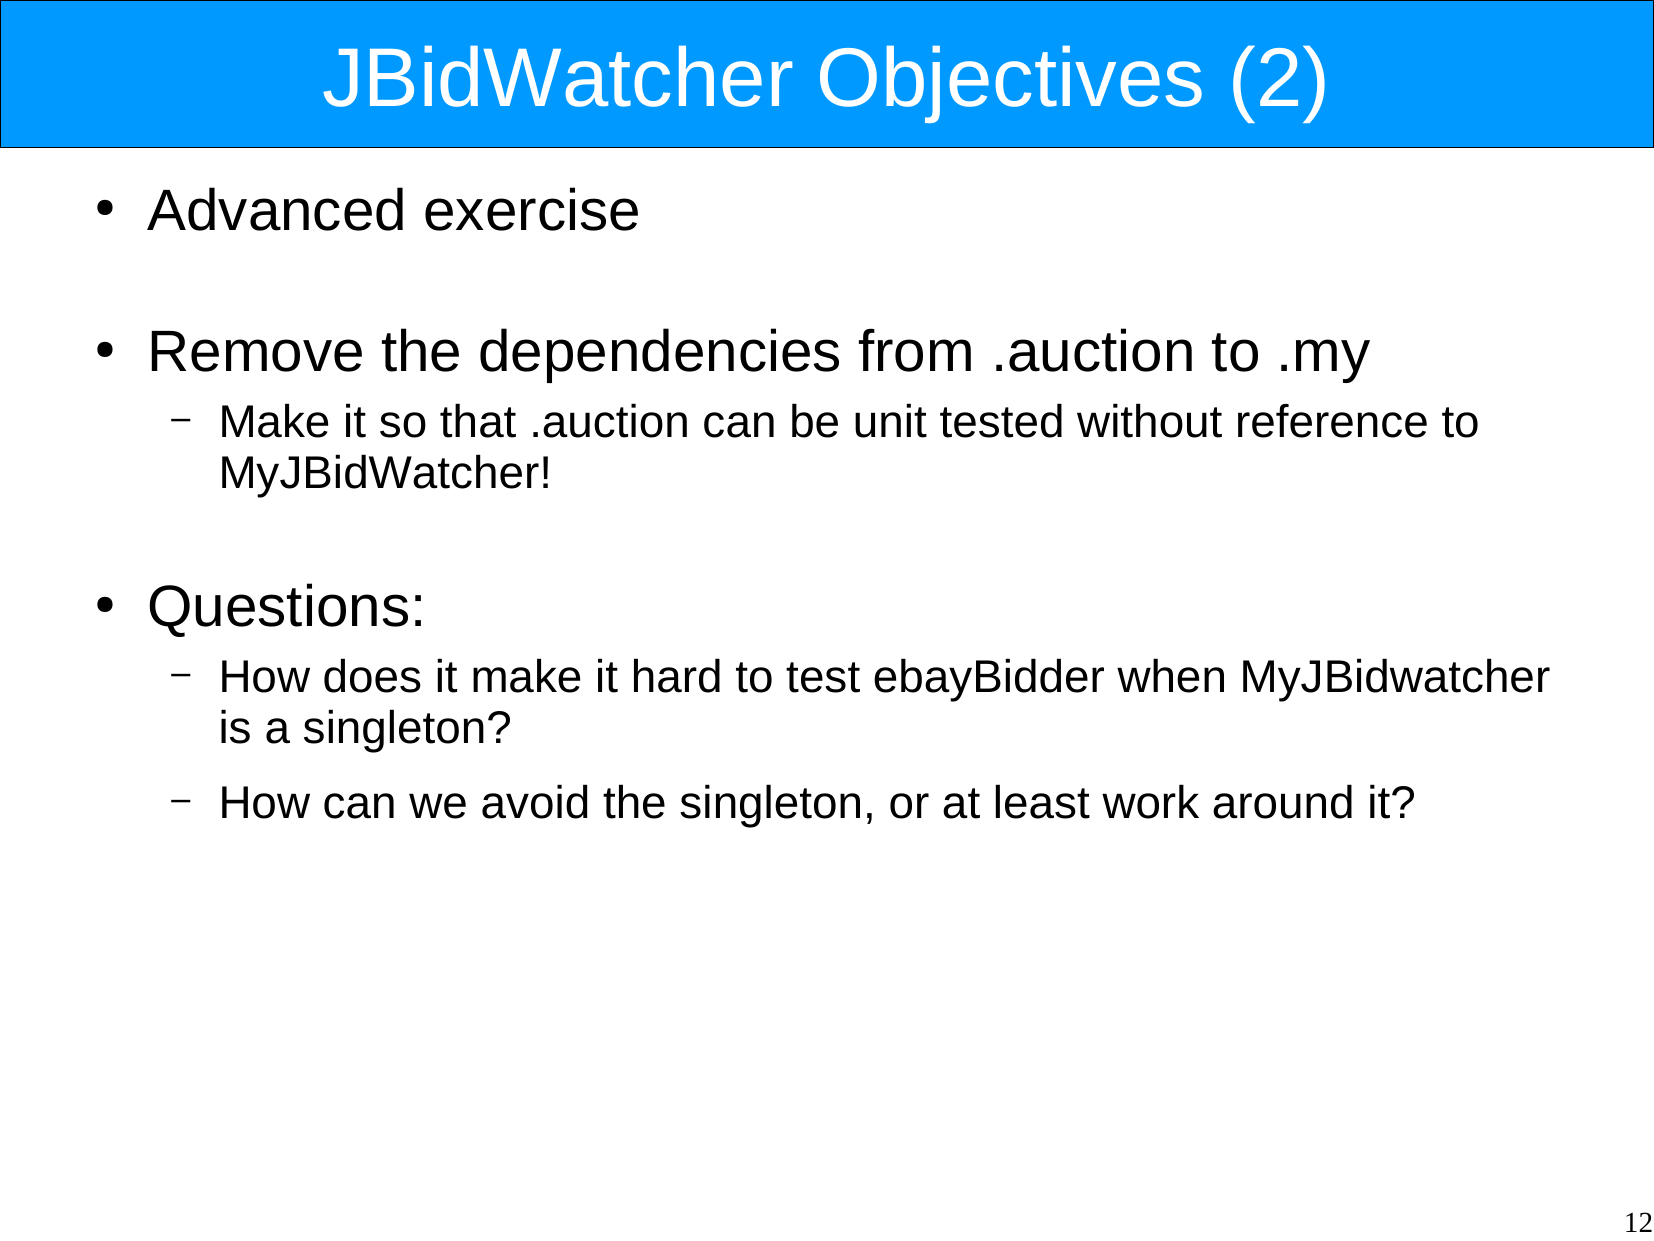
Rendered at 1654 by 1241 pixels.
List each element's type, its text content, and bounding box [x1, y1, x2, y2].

title JBidWatcher Objectives (2) [82, 13, 1571, 142]
list Advanced exercise Remove the dependencies from .auction to .my Make it so that .auction can be unit tested without reference to MyJBidWatcher! Questions: How does it make it hard to test ebayBidder when MyJBidwatcher is a singleton? How can we avoid the singleton, or at least work around it? [76, 177, 1565, 1211]
